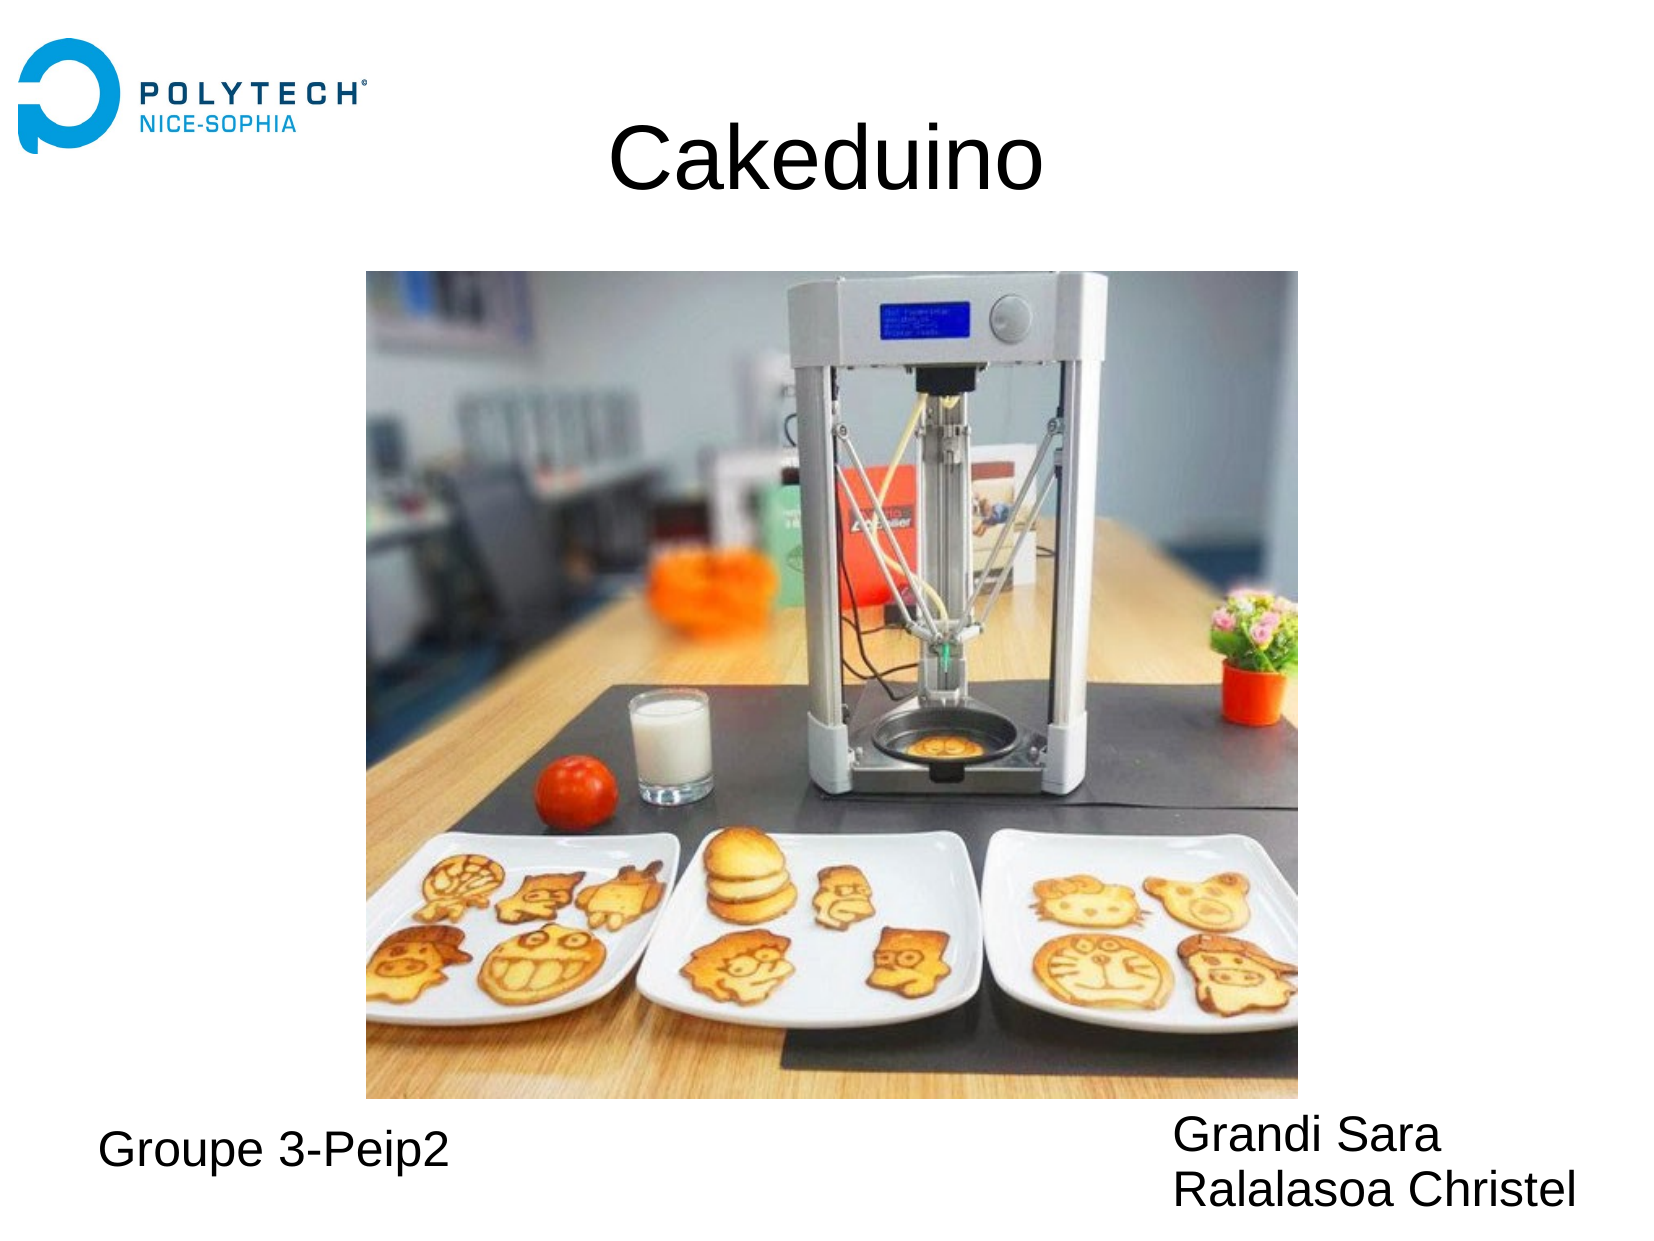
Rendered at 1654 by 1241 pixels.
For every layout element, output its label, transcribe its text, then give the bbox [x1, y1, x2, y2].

title Cakeduino [82, 49, 1571, 257]
text_box Groupe 3-Peip2 [82, 1113, 532, 1241]
picture [18, 38, 100, 126]
picture [38, 38, 367, 154]
picture [18, 137, 30, 154]
text_box Grandi Sara Ralalasoa Christel [1157, 1098, 1654, 1241]
picture [366, 271, 1298, 1099]
